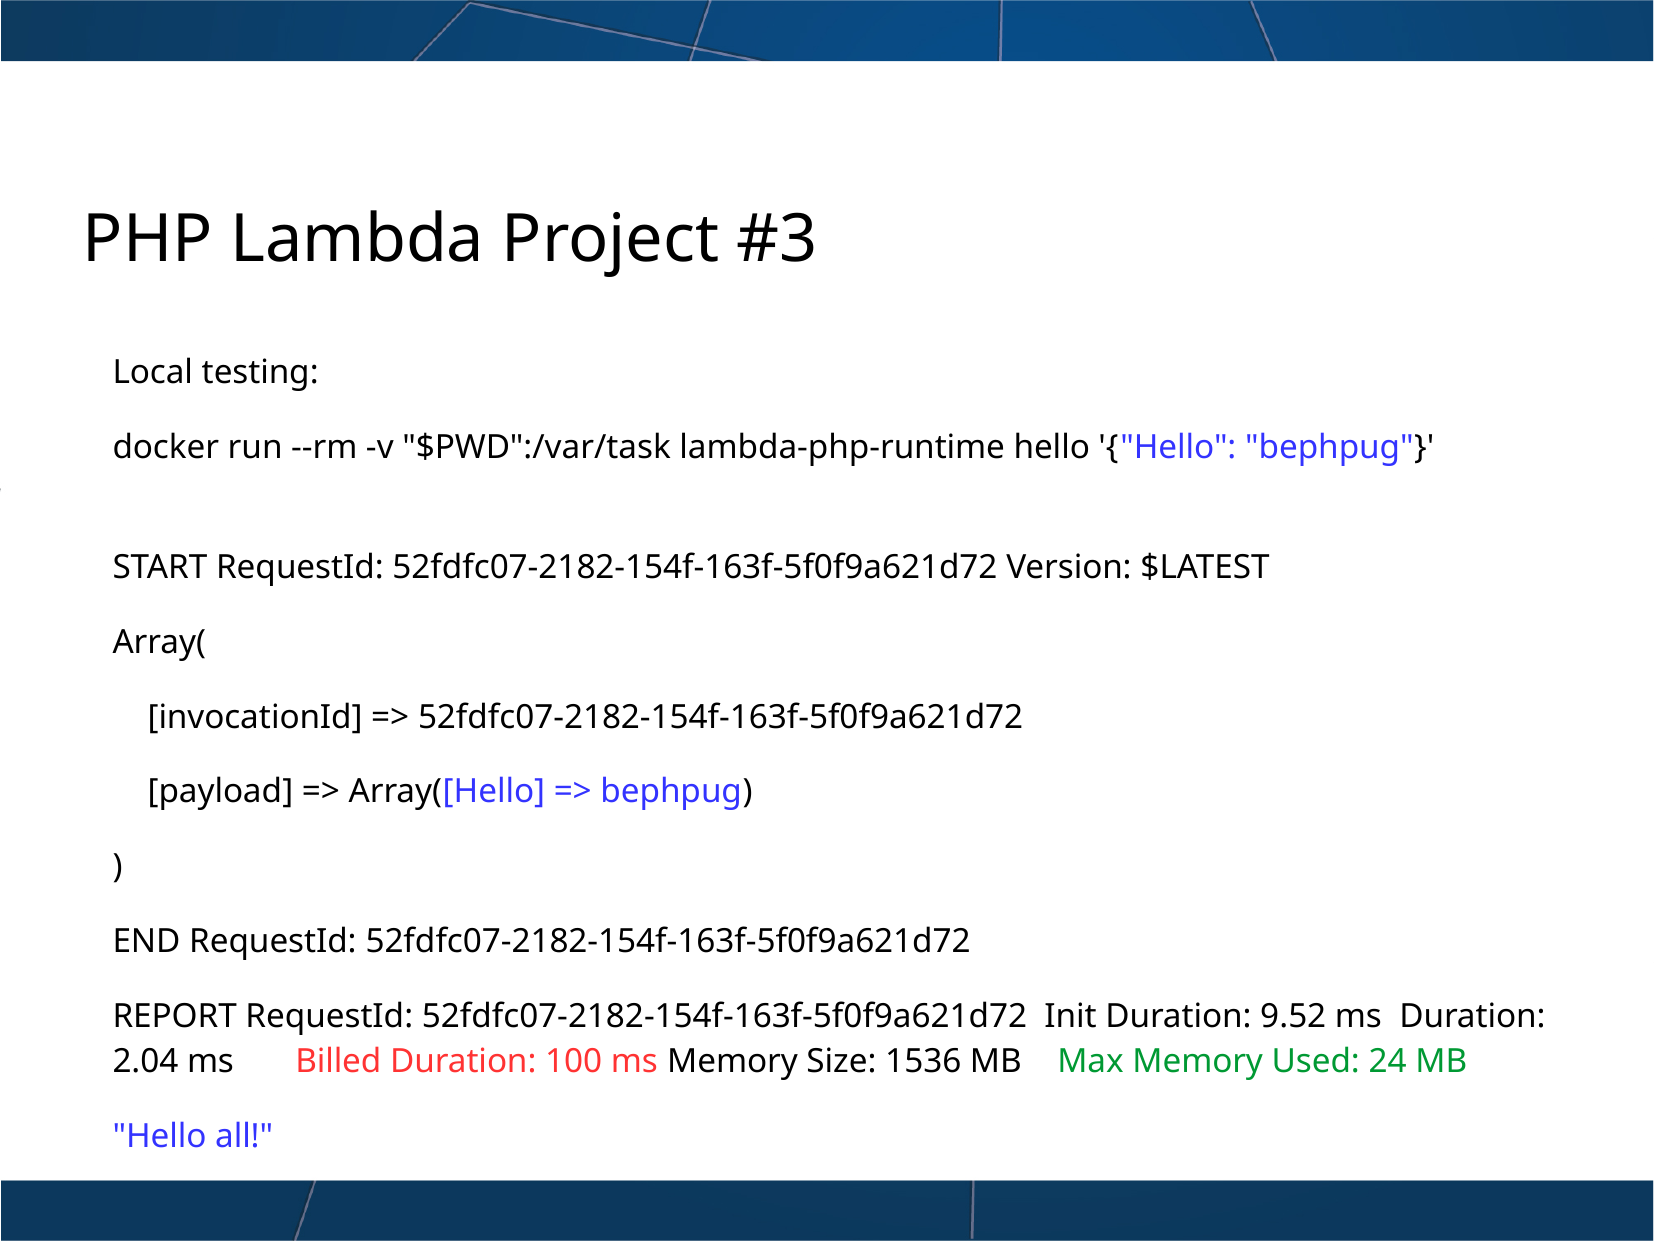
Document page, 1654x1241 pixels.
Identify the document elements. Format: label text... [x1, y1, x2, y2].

list Local testing: docker run --rm -v "$PWD":/var/task lambda-php-runtime hello '{"Hello": "bephpug"}' START RequestId: 52fdfc07-2182-154f-163f-5f0f9a621d72 Version: $LATEST Array( [invocationId] => 52fdfc07-2182-154f-163f-5f0f9a621d72 [payload] => Array([Hello] => bephpug) ) END RequestId: 52fdfc07-2182-154f-163f-5f0f9a621d72 REPORT RequestId: 52fdfc07-2182-154f-163f-5f0f9a621d72 Init Duration: 9.52 ms Duration: 2.04 ms Billed Duration: 100 ms Memory Size: 1536 MB Max Memory Used: 24 MB "Hello all!" [112, 348, 1613, 1157]
title PHP Lambda Project #3 [82, 139, 1571, 332]
picture [0, 0, 1654, 1241]
